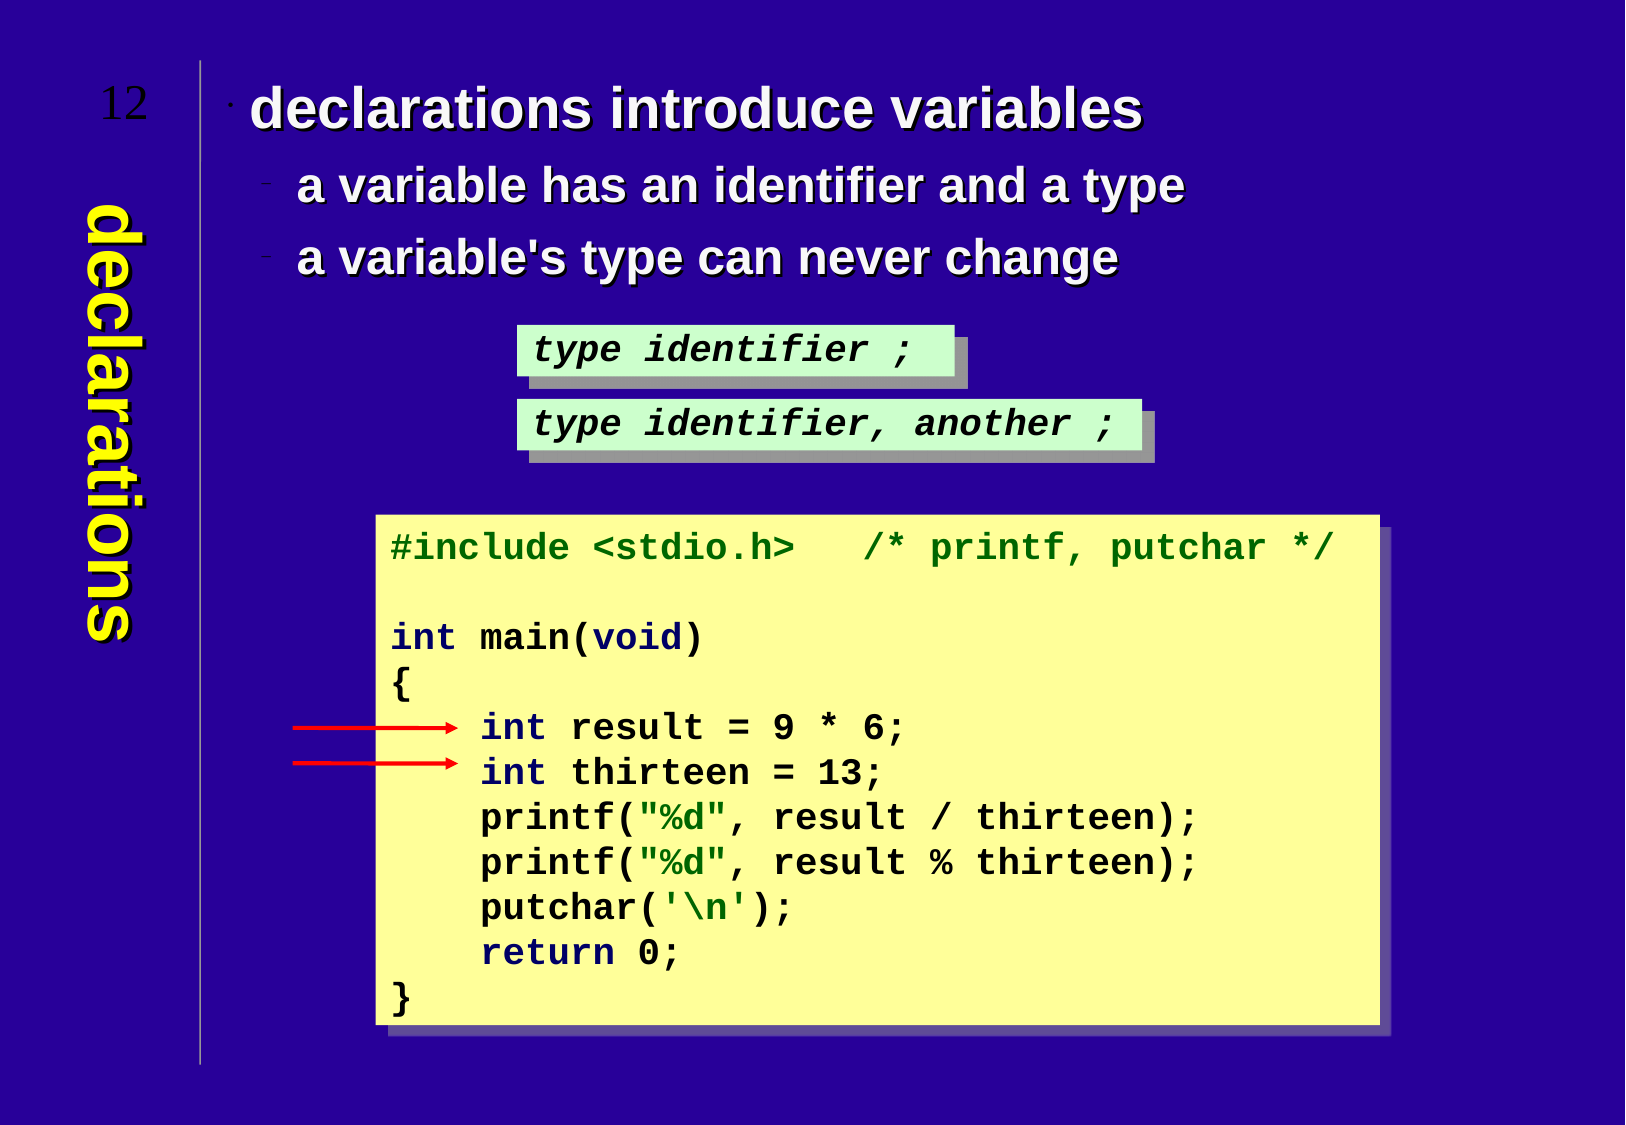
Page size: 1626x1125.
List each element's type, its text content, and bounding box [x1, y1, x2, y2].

text_box type identifier ; [517, 324, 955, 377]
list declarations introduce variables a variable has an identifier and a type a variable's type can never change [212, 62, 1550, 1063]
text_box type identifier, another ; [517, 398, 1143, 451]
text_box #include <stdio.h> /* printf, putchar */ int main(void) { int result = 9 * 6; int thirteen = 13; printf("%d", result / thirteen); printf("%d", result % thirteen); putchar('\n'); return 0; } [375, 514, 1380, 1026]
title declarations [50, 187, 188, 1063]
